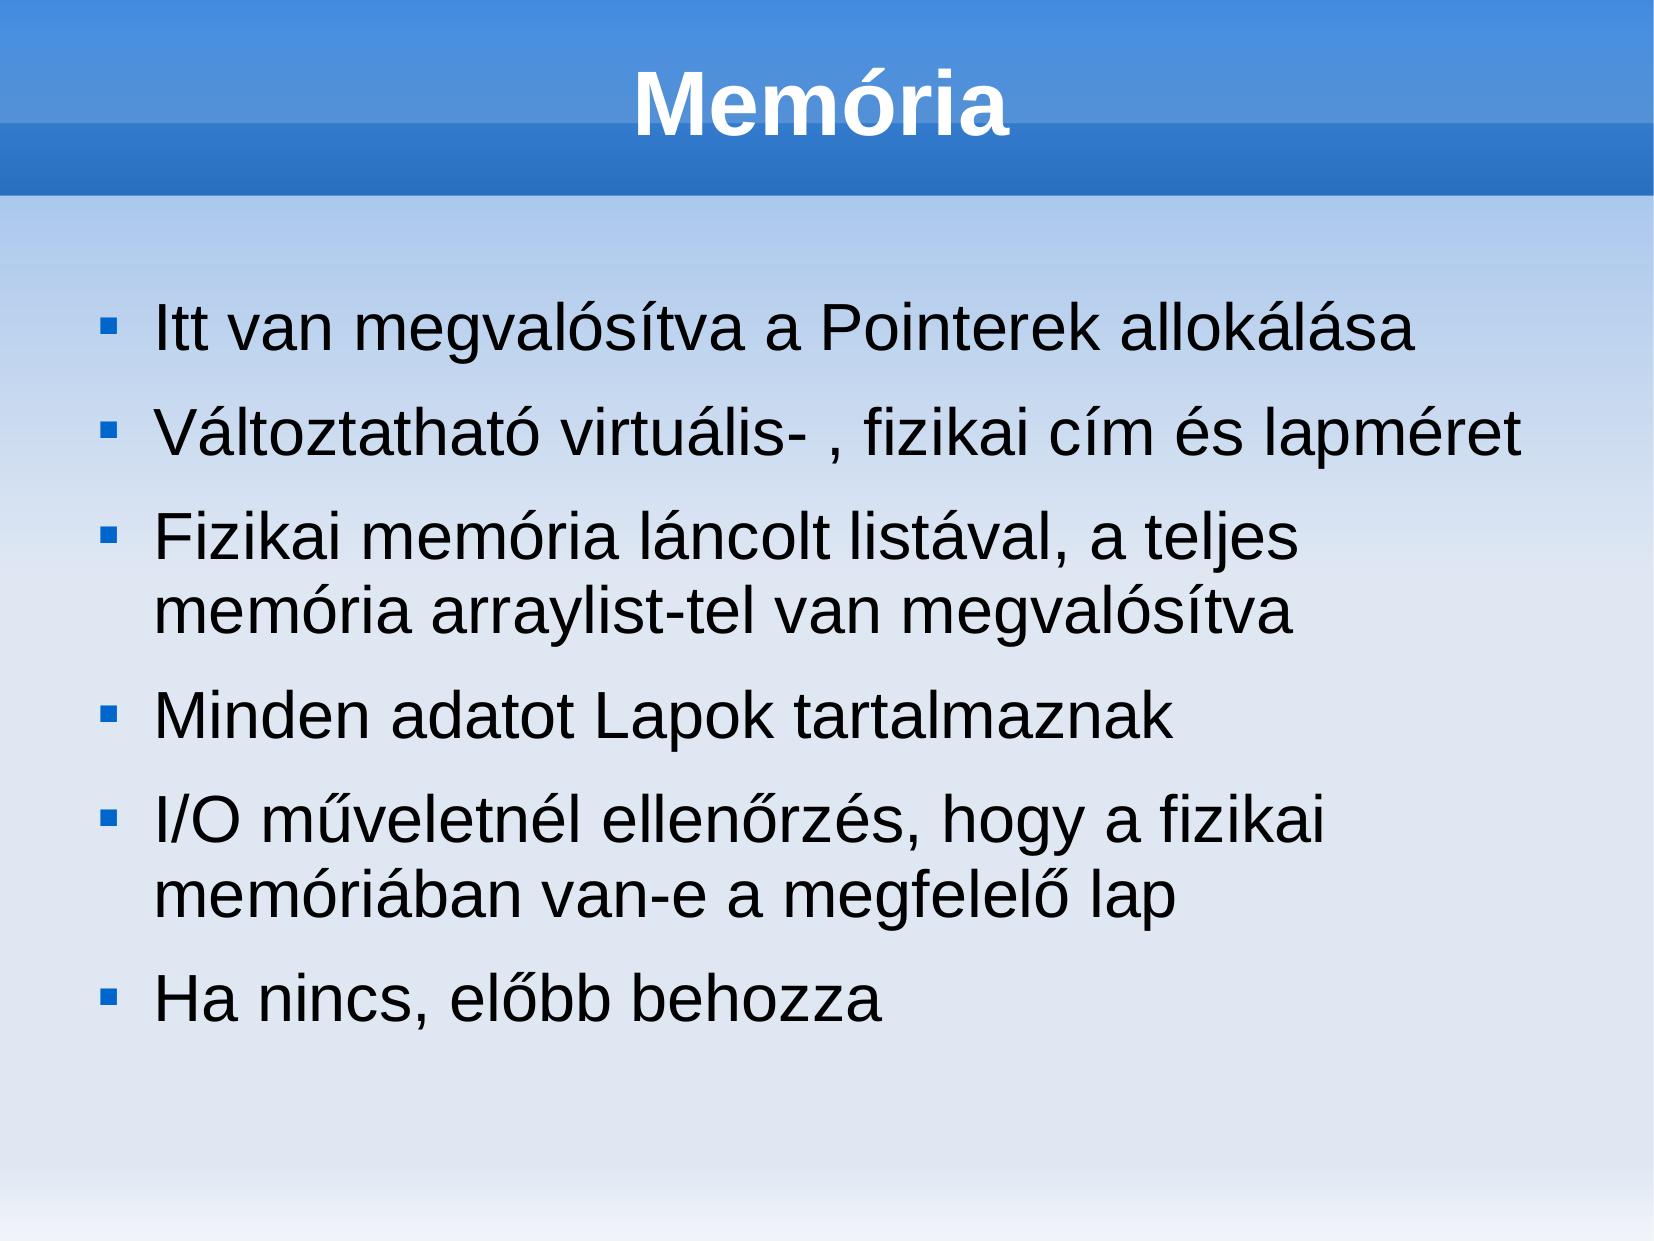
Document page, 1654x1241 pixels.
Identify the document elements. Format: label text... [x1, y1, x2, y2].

title Memória [76, 7, 1565, 200]
list Itt van megvalósítva a Pointerek allokálása Változtatható virtuális- , fizikai cím és lapméret Fizikai memória láncolt listával, a teljes memória arraylist-tel van megvalósítva Minden adatot Lapok tartalmaznak I/O műveletnél ellenőrzés, hogy a fizikai memóriában van-e a megfelelő lap Ha nincs, előbb behozza [82, 290, 1571, 1094]
picture [0, 0, 1654, 1241]
